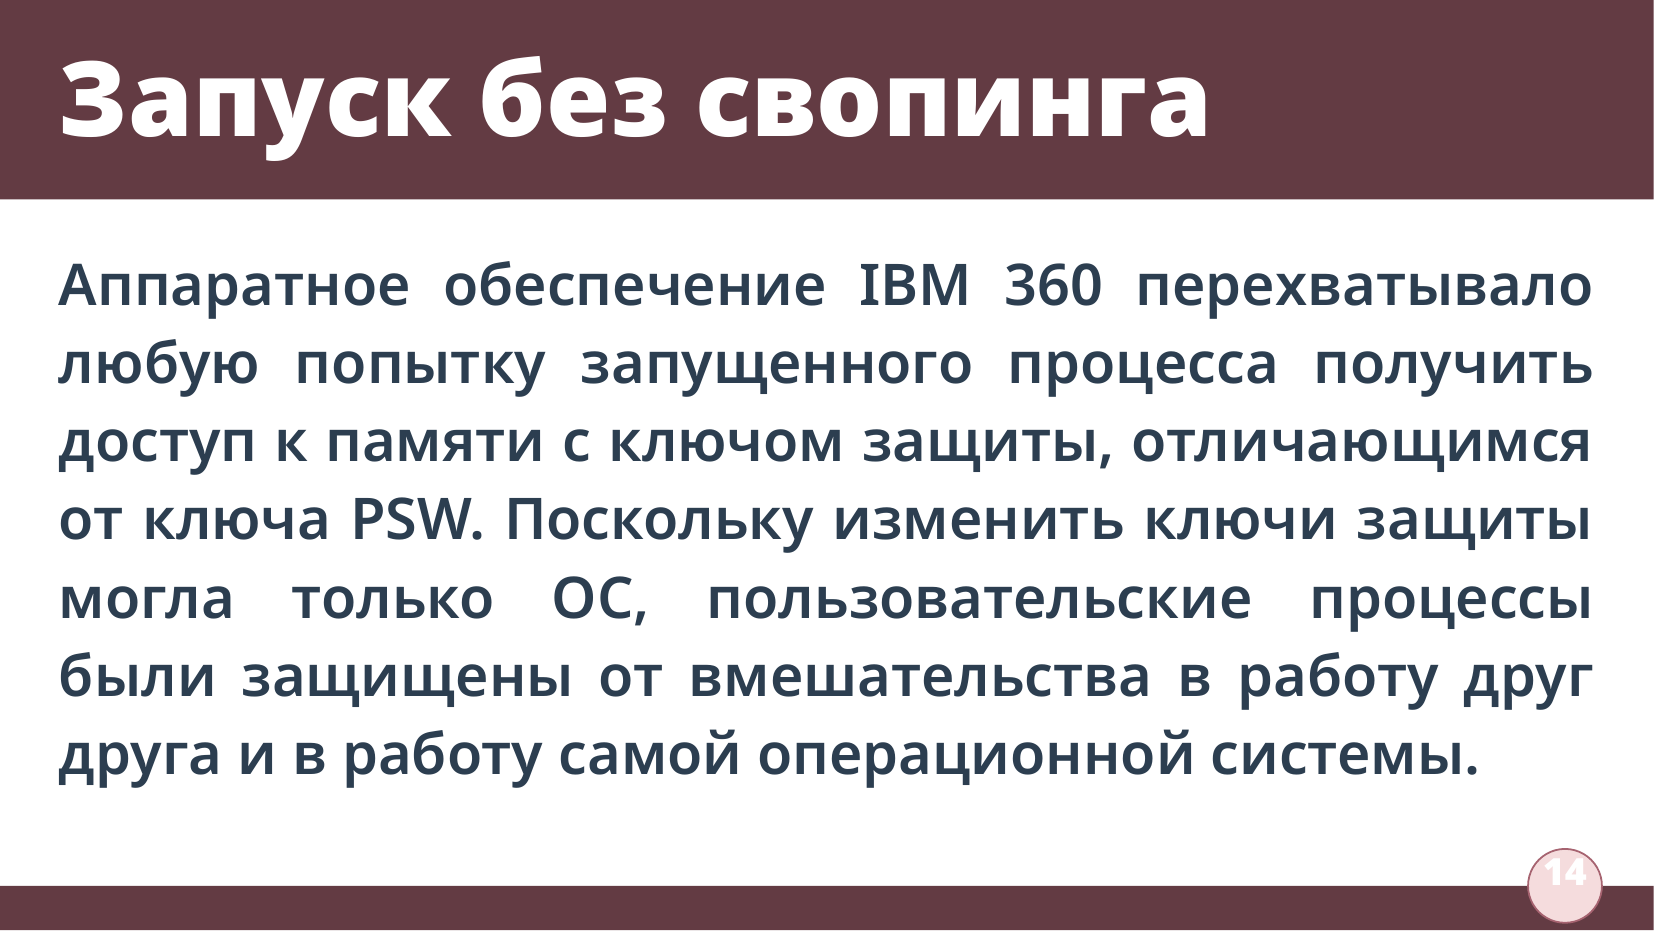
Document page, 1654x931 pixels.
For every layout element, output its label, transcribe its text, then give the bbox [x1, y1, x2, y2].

title Запуск без свопинга [59, 37, 1595, 155]
list Аппаратное обеспечение IBM 360 перехватывало любую попытку запущенного процесса получить доступ к памяти с ключом защиты, отличающимся от ключа PSW. Поскольку изменить ключи защиты могла только ОС, пользовательские процессы были защищены от вмешательства в работу друг друга и в работу самой операционной системы. [59, 243, 1595, 864]
